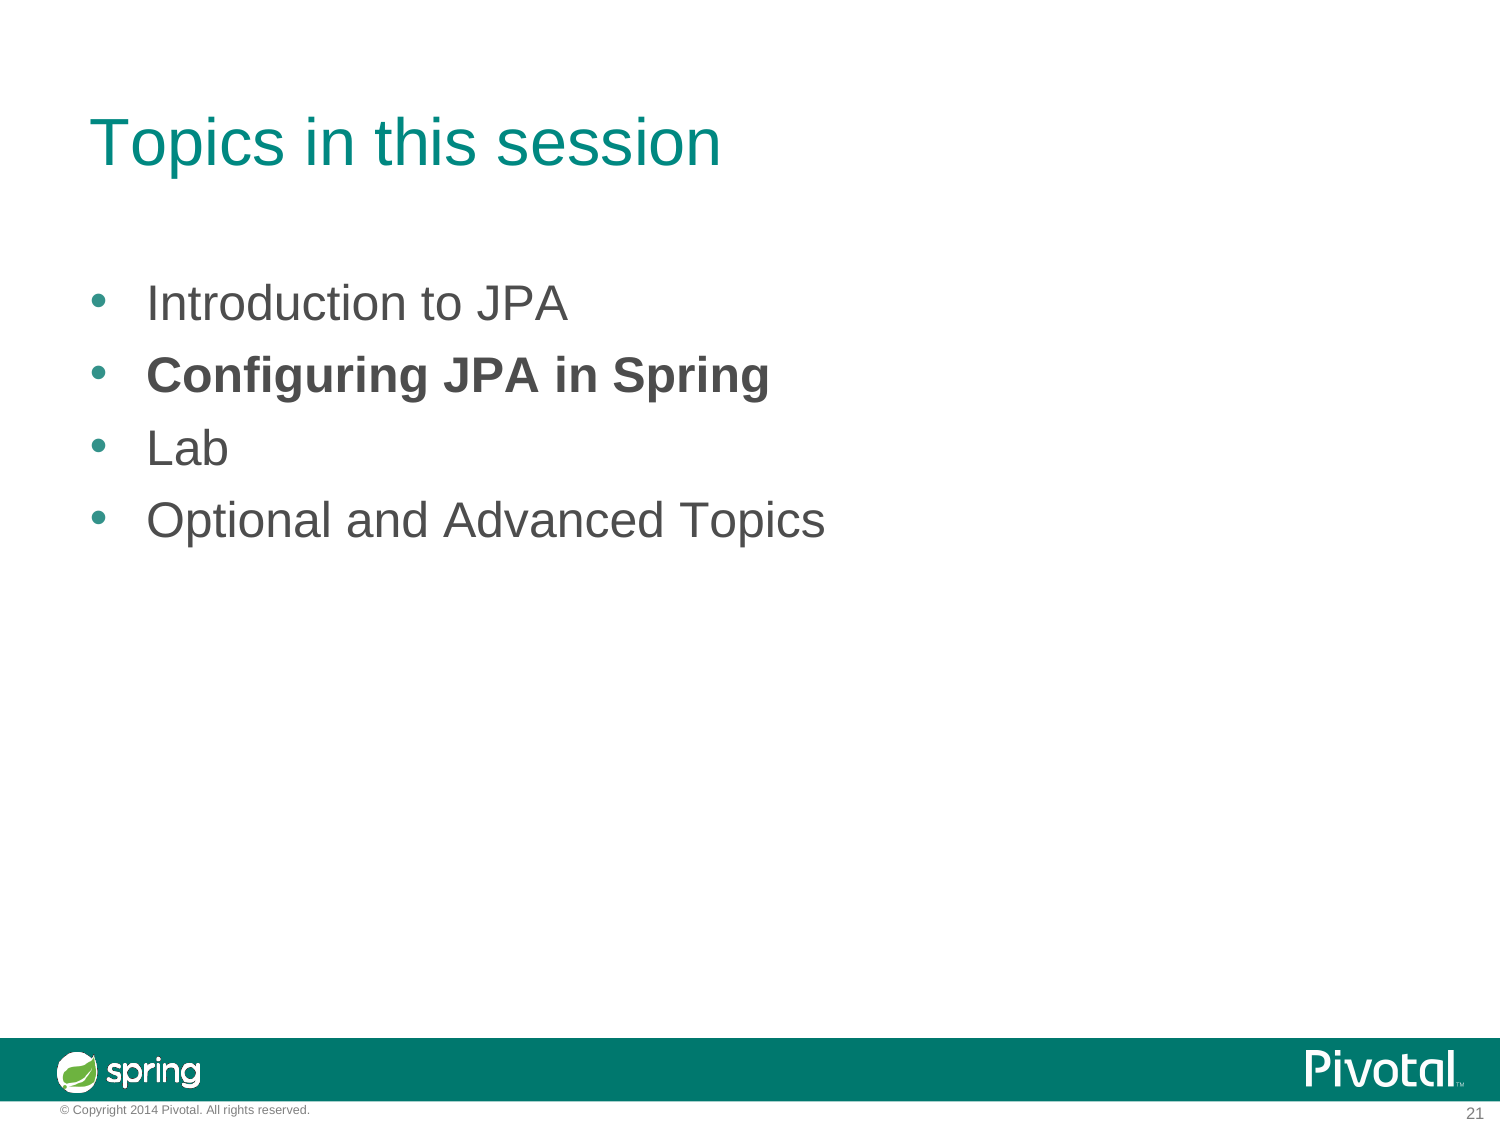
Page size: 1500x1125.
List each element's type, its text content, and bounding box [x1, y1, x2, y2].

picture [32, 1041, 210, 1103]
title Topics in this session [75, 45, 1426, 233]
list Introduction to JPA Configuring JPA in Spring Lab Optional and Advanced Topics [75, 262, 1426, 1005]
picture [1306, 1050, 1464, 1087]
